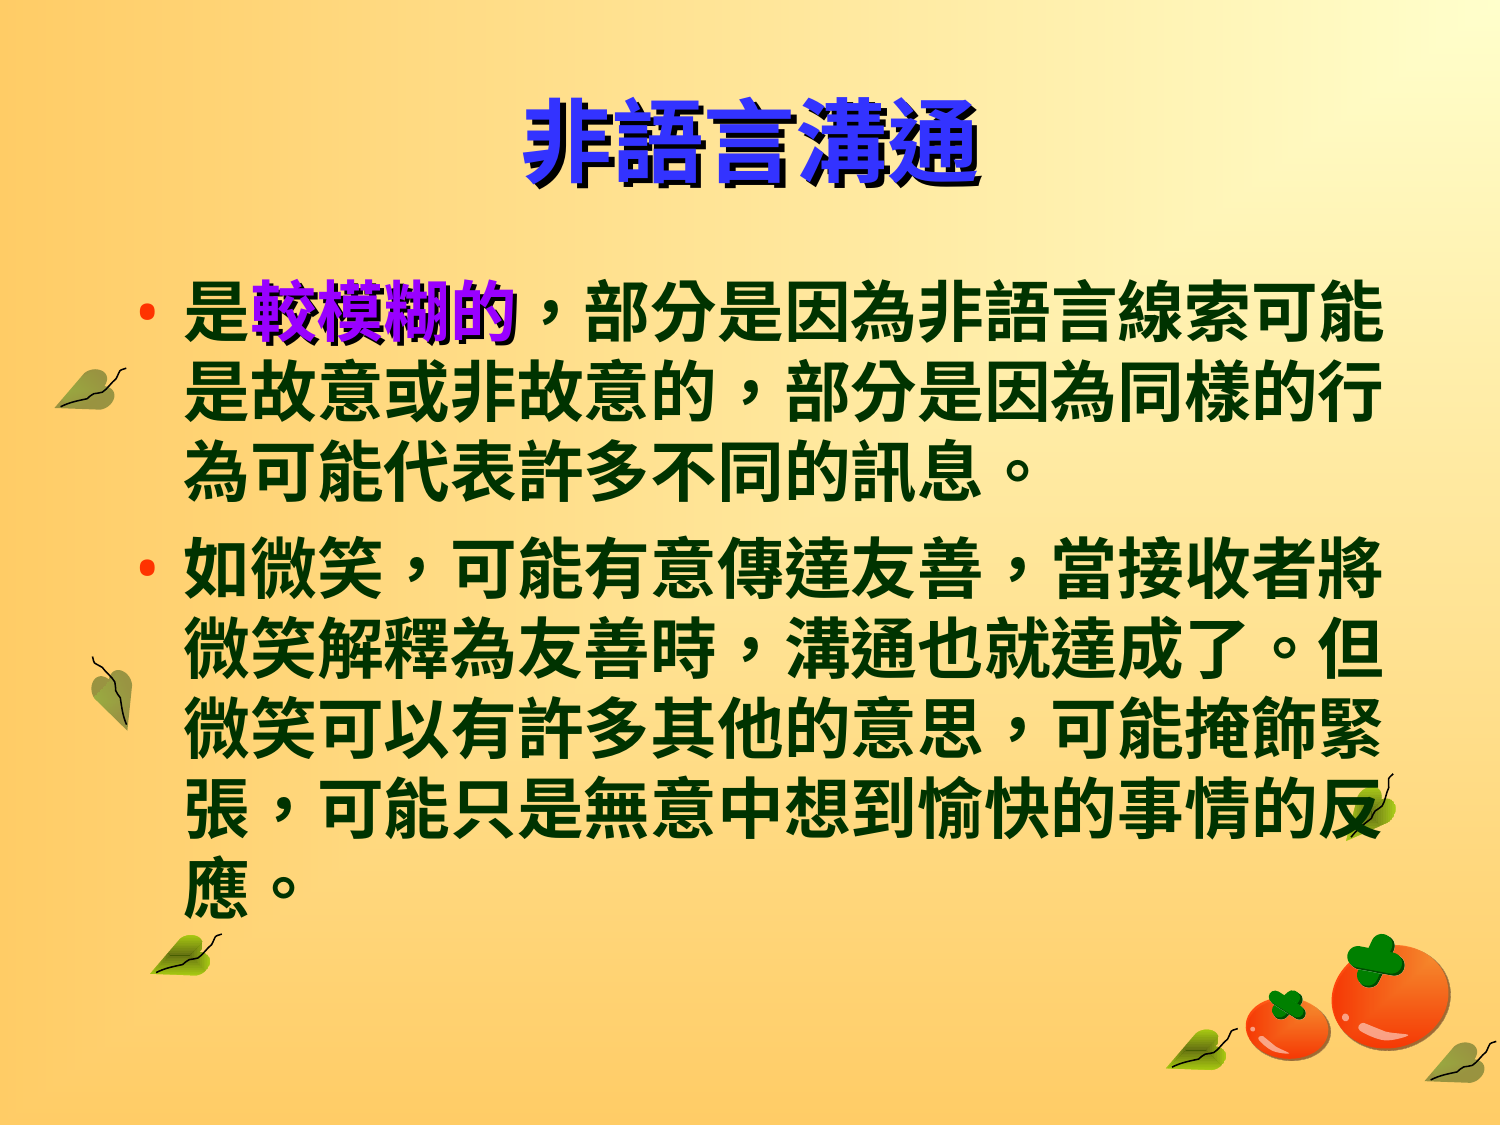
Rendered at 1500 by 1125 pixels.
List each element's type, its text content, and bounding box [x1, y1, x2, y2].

picture [0, 0, 1500, 1125]
title 非語言溝通 [75, 45, 1426, 233]
list 是較模糊的，部分是因為非語言線索可能是故意或非故意的，部分是因為同樣的行為可能代表許多不同的訊息。 如微笑，可能有意傳達友善，當接收者將微笑解釋為友善時，溝通也就達成了。但微笑可以有許多其他的意思，可能掩飾緊張，可能只是無意中想到愉快的事情的反應。 [112, 262, 1463, 1006]
